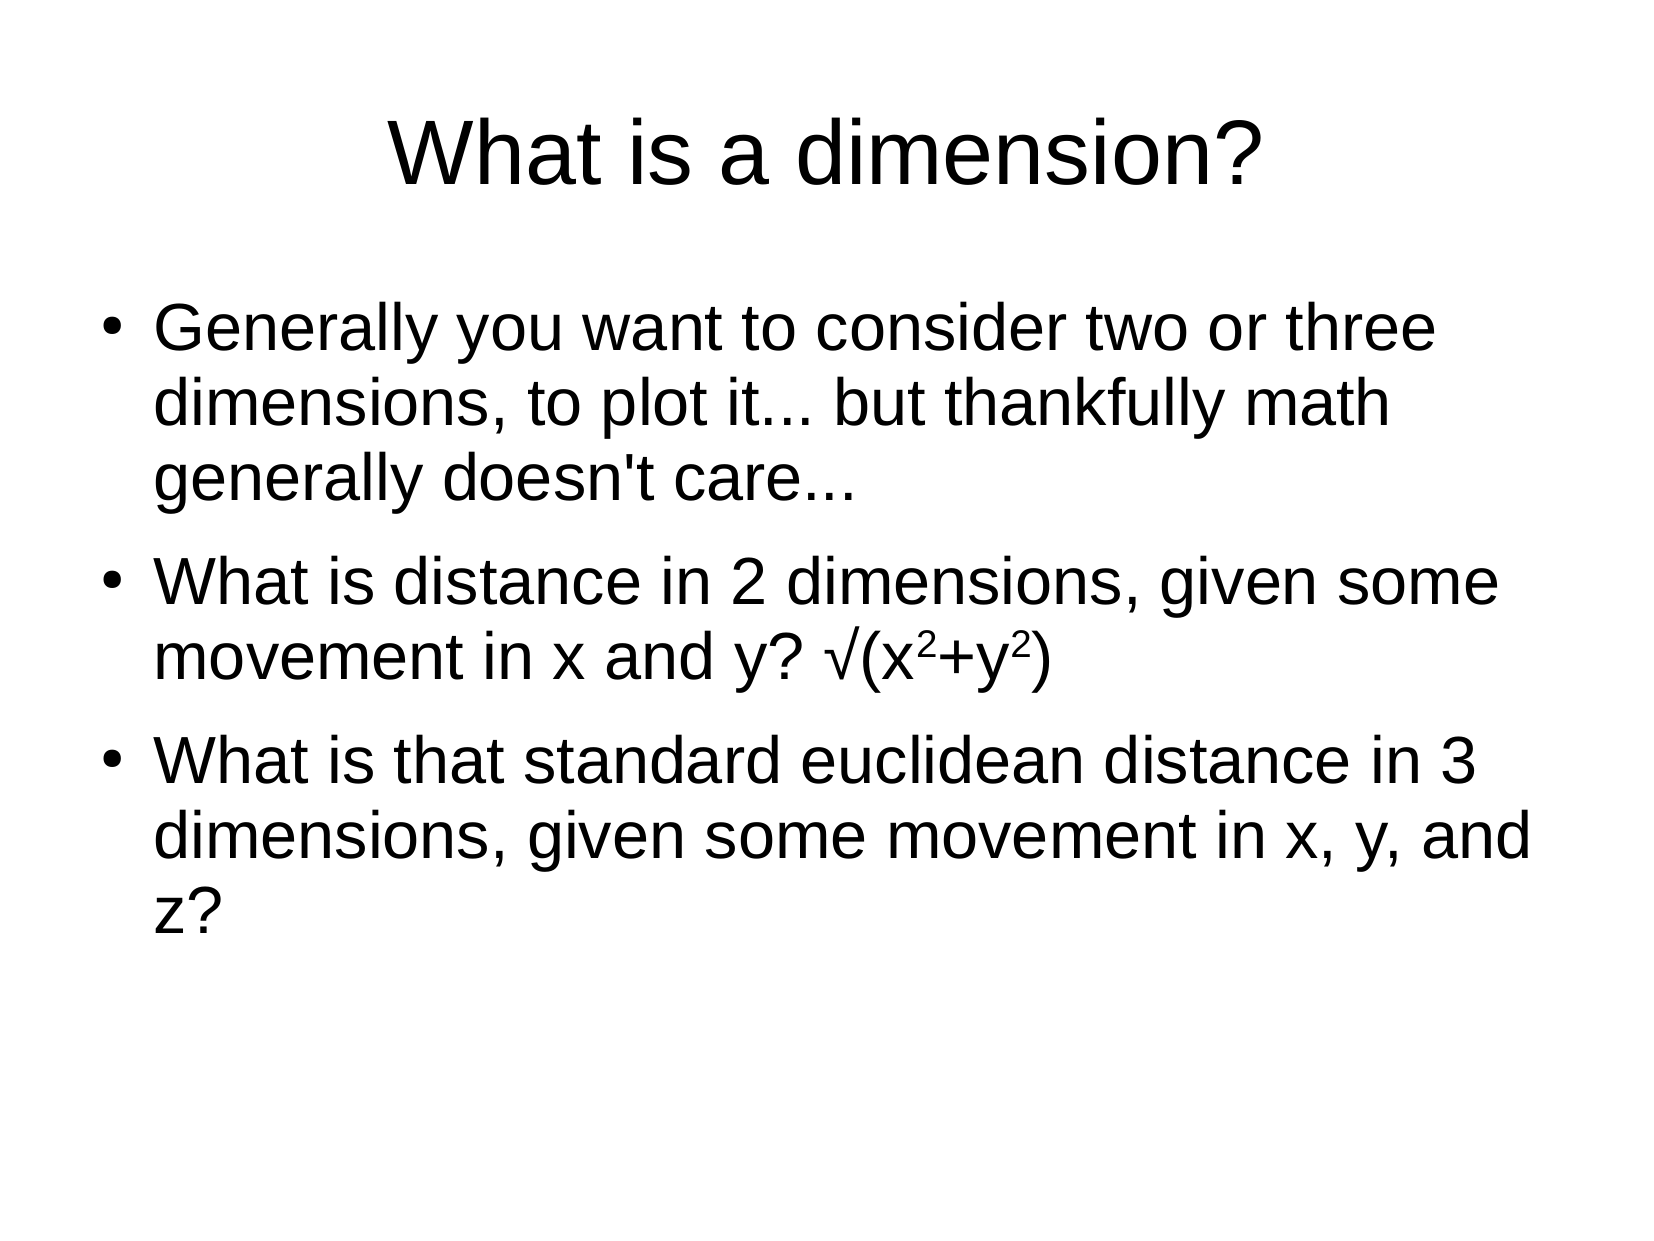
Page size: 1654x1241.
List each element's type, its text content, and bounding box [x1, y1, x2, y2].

list Generally you want to consider two or three dimensions, to plot it... but thankfully math generally doesn't care... What is distance in 2 dimensions, given some movement in x and y? √(x2+y2) What is that standard euclidean distance in 3 dimensions, given some movement in x, y, and z? [82, 290, 1571, 1010]
title What is a dimension? [82, 49, 1571, 257]
